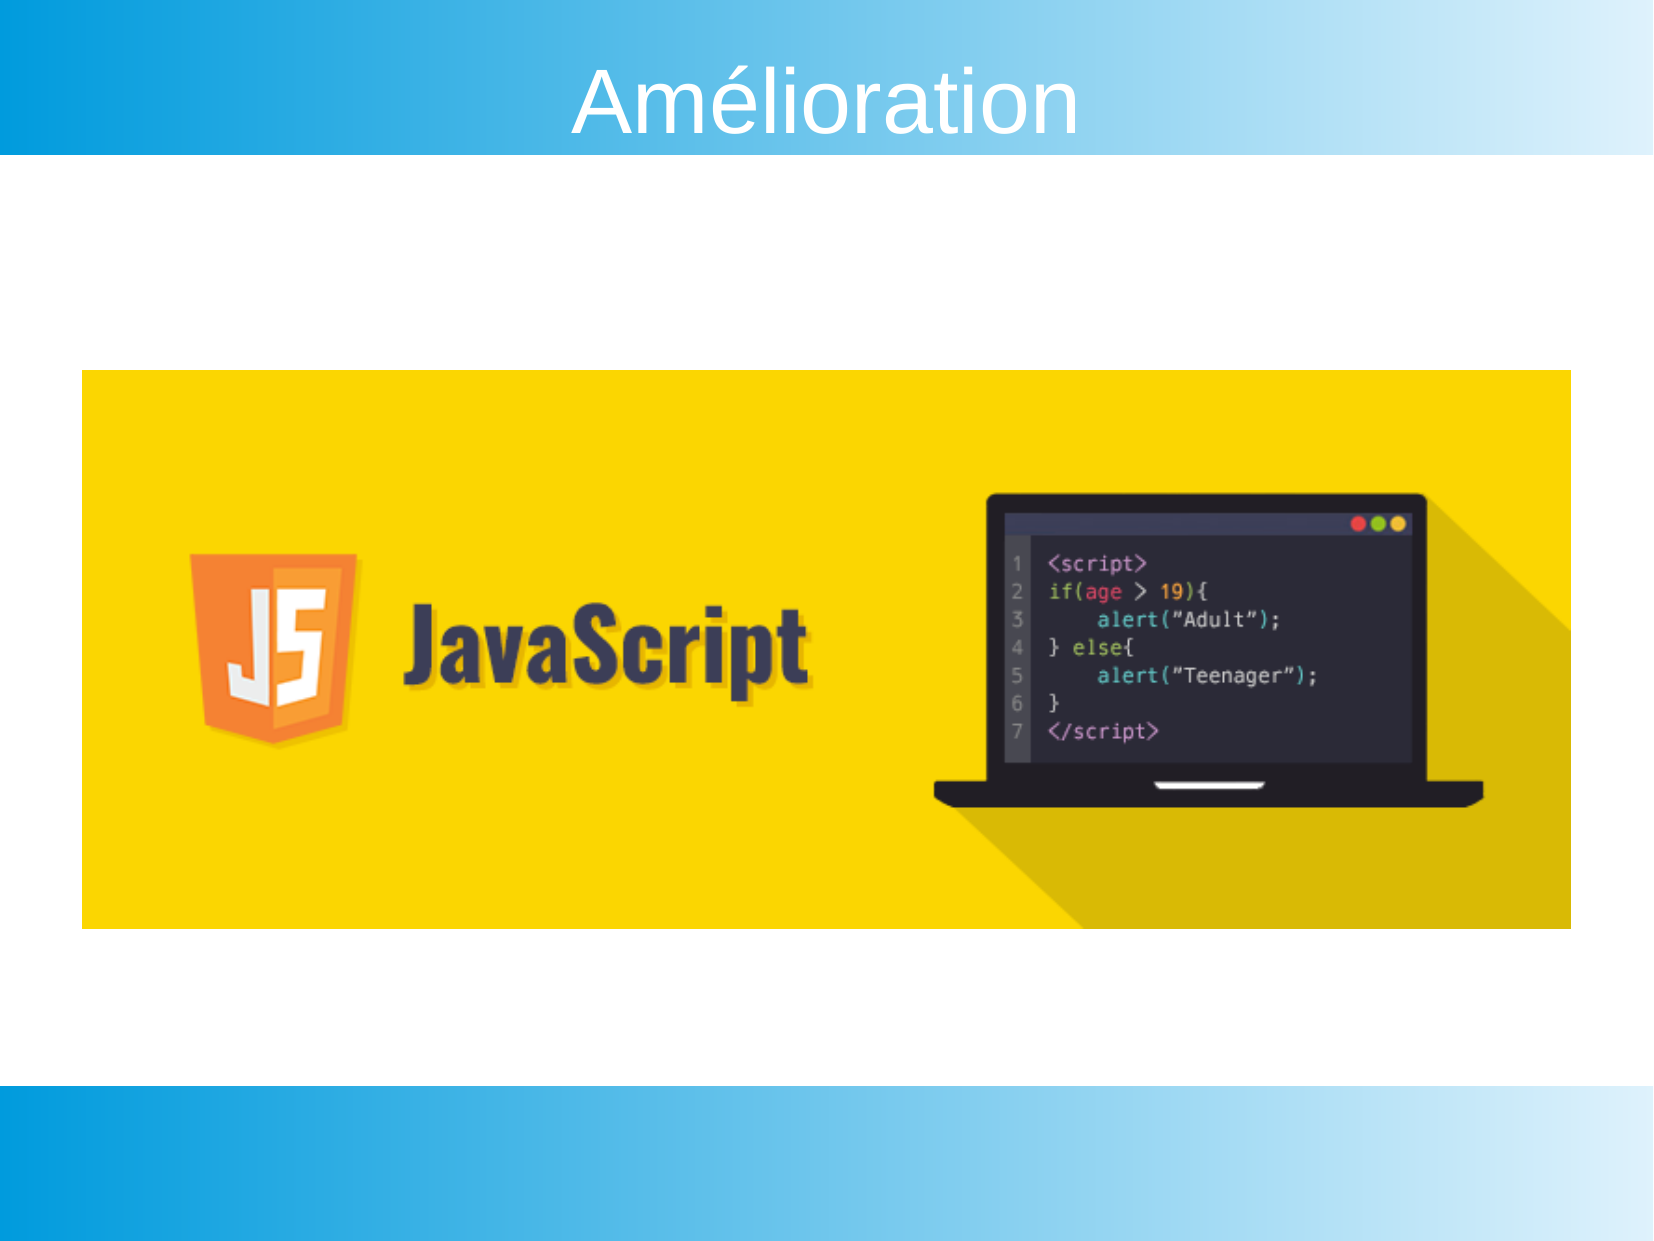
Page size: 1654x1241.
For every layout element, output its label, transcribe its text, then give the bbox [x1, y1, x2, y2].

picture [82, 370, 1571, 929]
title Amélioration [82, 49, 1571, 155]
